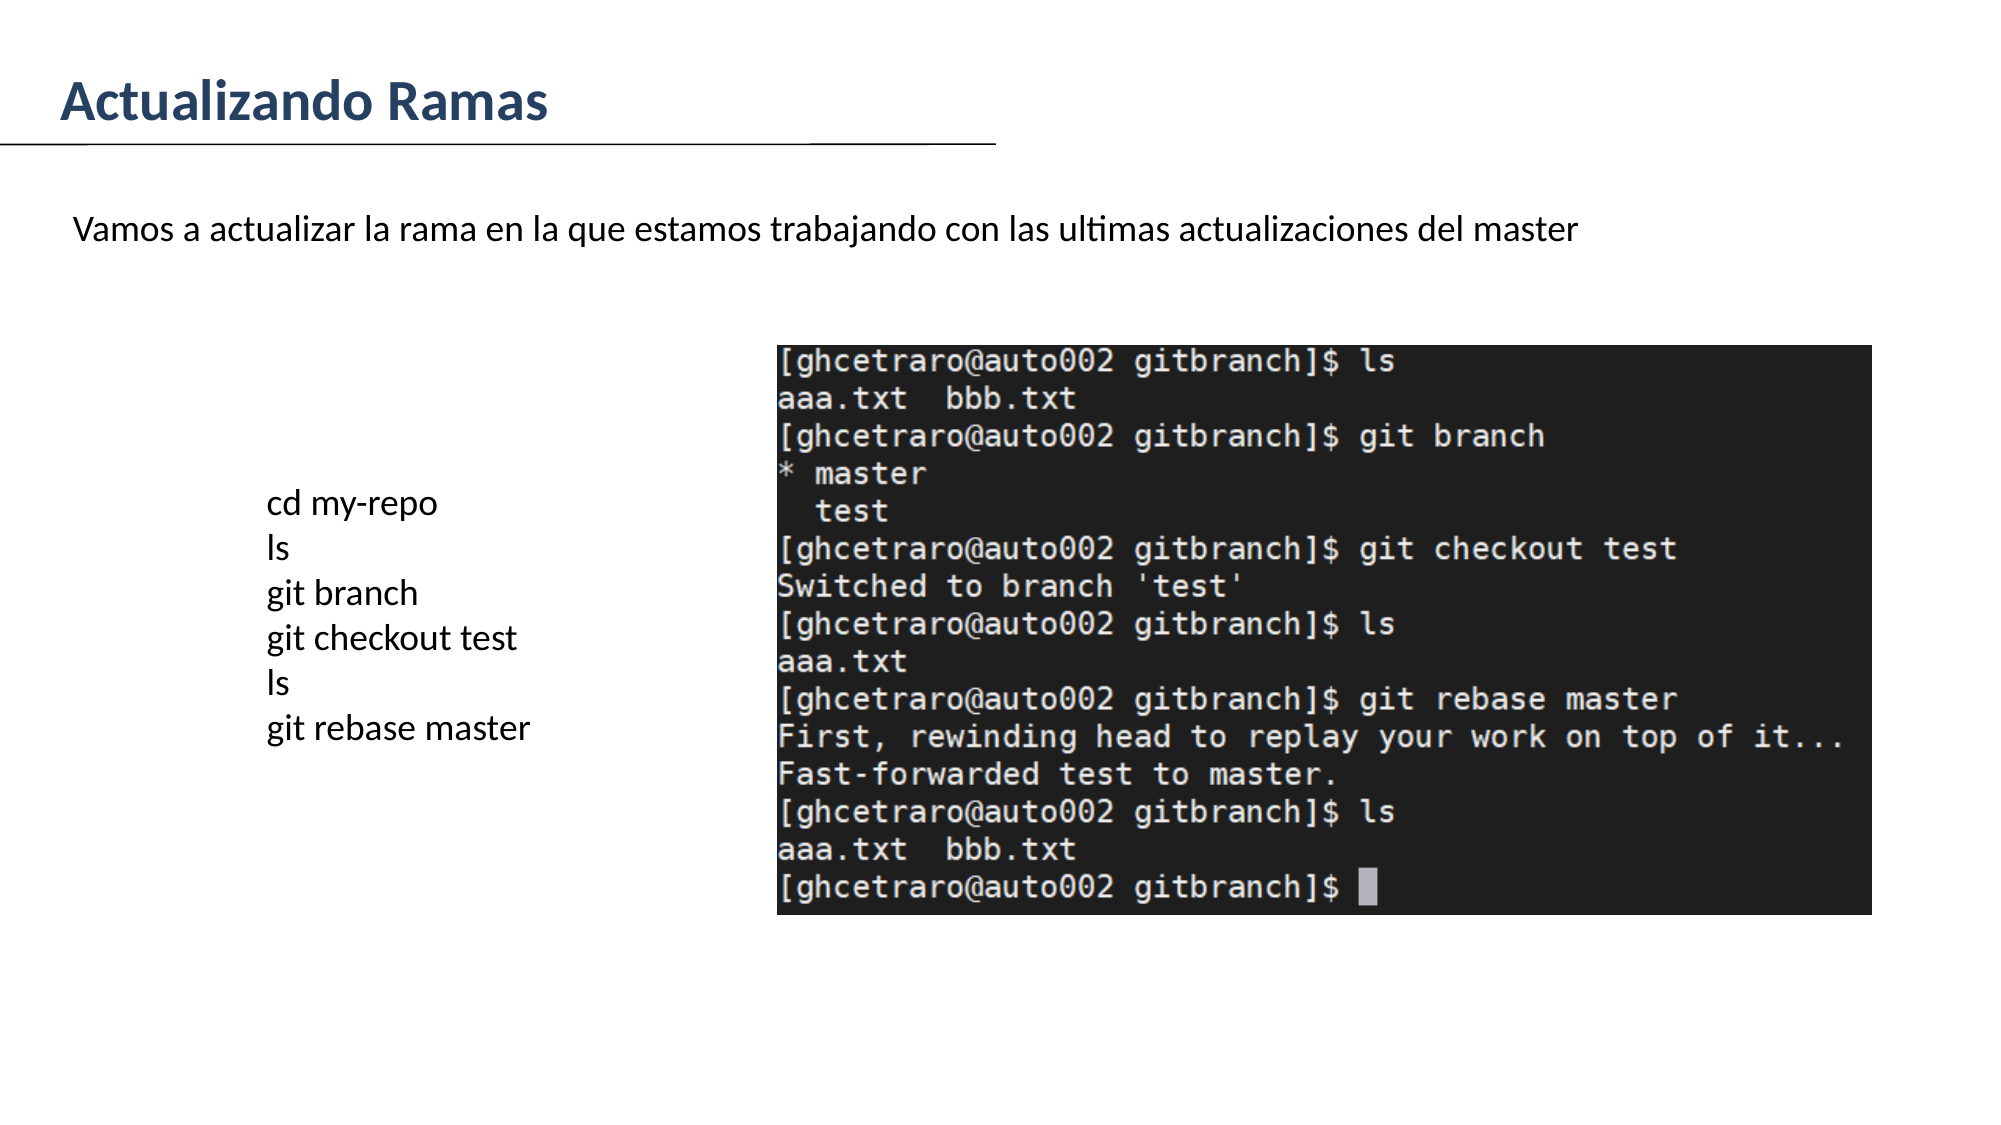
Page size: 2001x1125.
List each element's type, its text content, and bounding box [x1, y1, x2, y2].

text_box cd my-repo ls git branch git checkout test ls git rebase master [252, 470, 1252, 755]
picture [777, 345, 1872, 915]
text_box Vamos a actualizar la rama en la que estamos trabajando con las ultimas actualizaciones del master [58, 196, 1921, 301]
text_box Actualizando Ramas [45, 54, 1051, 141]
